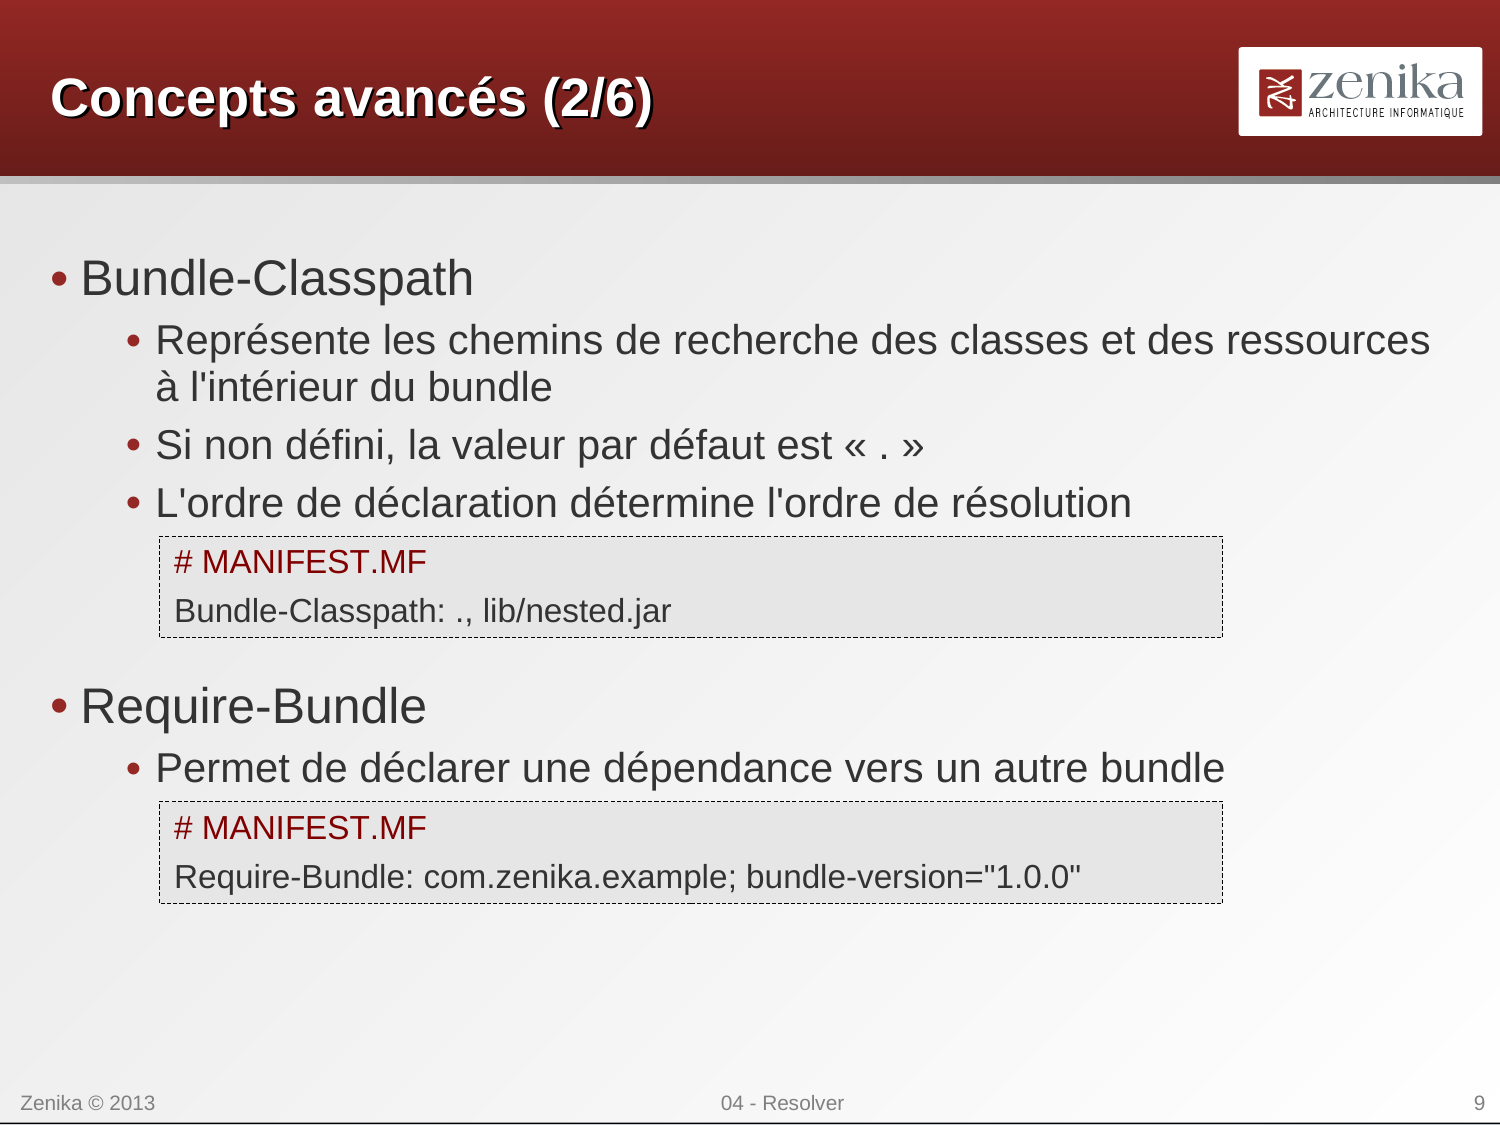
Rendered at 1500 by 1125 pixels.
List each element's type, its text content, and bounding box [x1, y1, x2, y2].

list # MANIFEST.MF Require-Bundle: com.zenika.example; bundle-version="1.0.0" [159, 801, 1223, 904]
list Bundle-Classpath Représente les chemins de recherche des classes et des ressources à l'intérieur du bundle Si non défini, la valeur par défaut est « . » L'ordre de déclaration détermine l'ordre de résolution Require-Bundle Permet de déclarer une dépendance vers un autre bundle [50, 249, 1435, 1064]
list # MANIFEST.MF Bundle-Classpath: ., lib/nested.jar [159, 536, 1223, 638]
picture [1257, 58, 1464, 125]
title Concepts avancés (2/6) [50, 22, 1206, 172]
